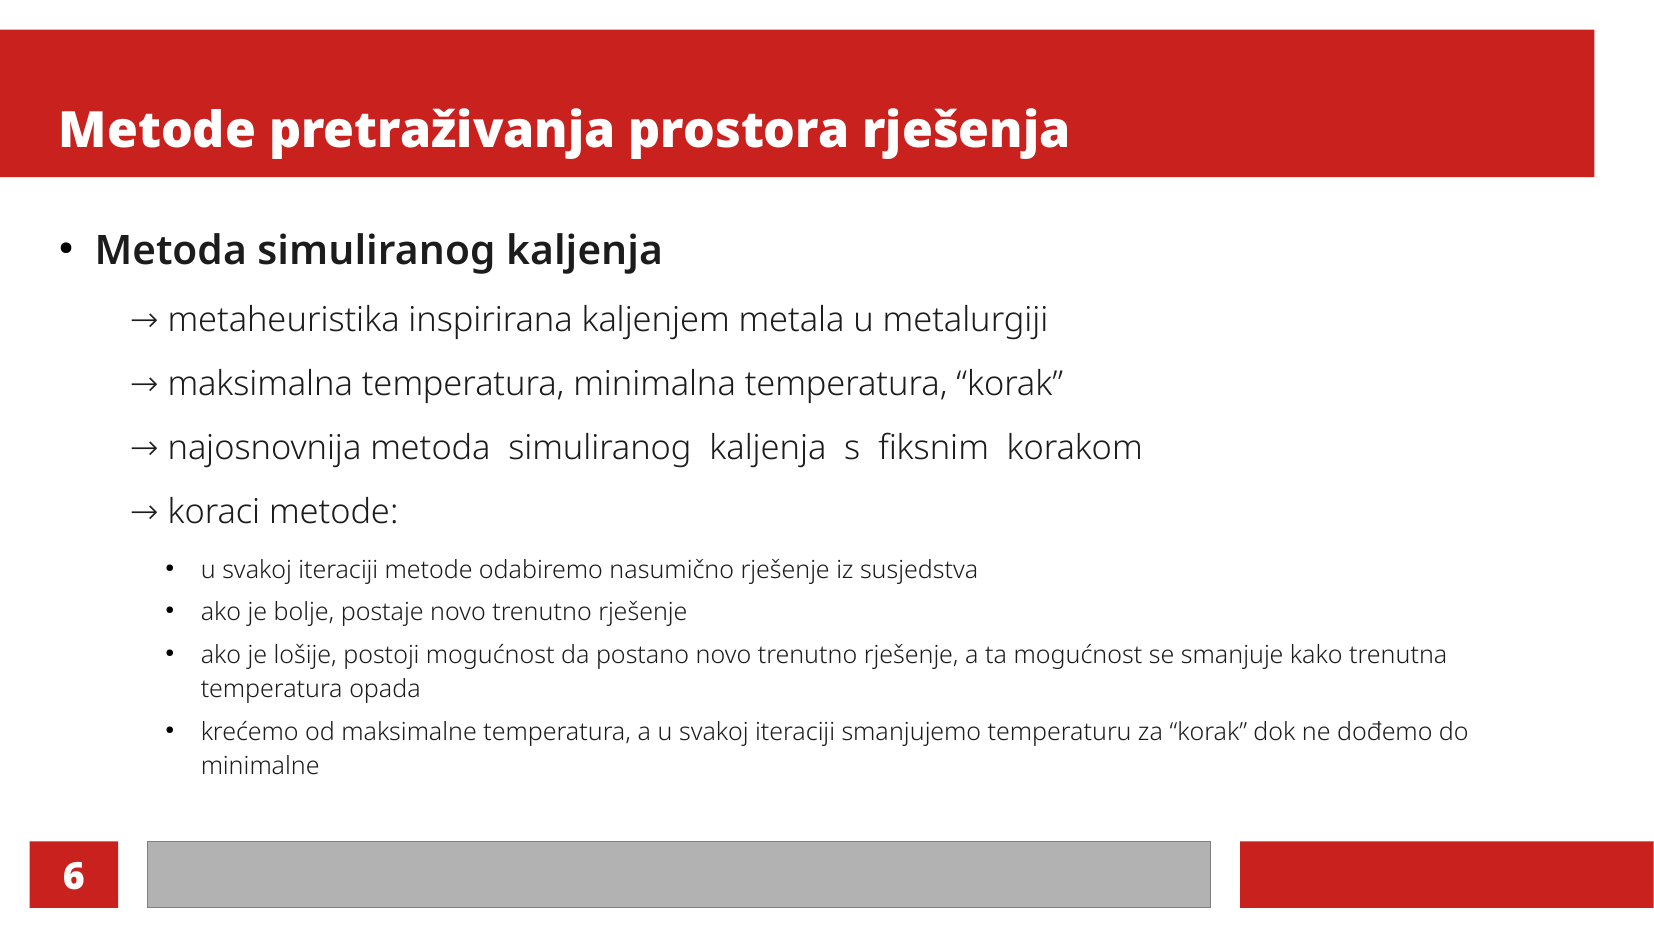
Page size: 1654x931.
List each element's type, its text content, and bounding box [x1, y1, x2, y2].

list Metoda simuliranog kaljenja → metaheuristika inspirirana kaljenjem metala u metalurgiji → maksimalna temperatura, minimalna temperatura, “korak” → najosnovnija metoda simuliranog kaljenja s fiksnim korakom → koraci metode: u svakoj iteraciji metode odabiremo nasumično rješenje iz susjedstva ako je bolje, postaje novo trenutno rješenje ako je lošije, postoji mogućnost da postano novo trenutno rješenje, a ta mogućnost se smanjuje kako trenutna temperatura opada krećemo od maksimalne temperatura, a u svakoj iteraciji smanjujemo temperaturu za “korak” dok ne dođemo do minimalne [59, 221, 1565, 798]
title Metode pretraživanja prostora rješenja [59, 44, 1595, 163]
